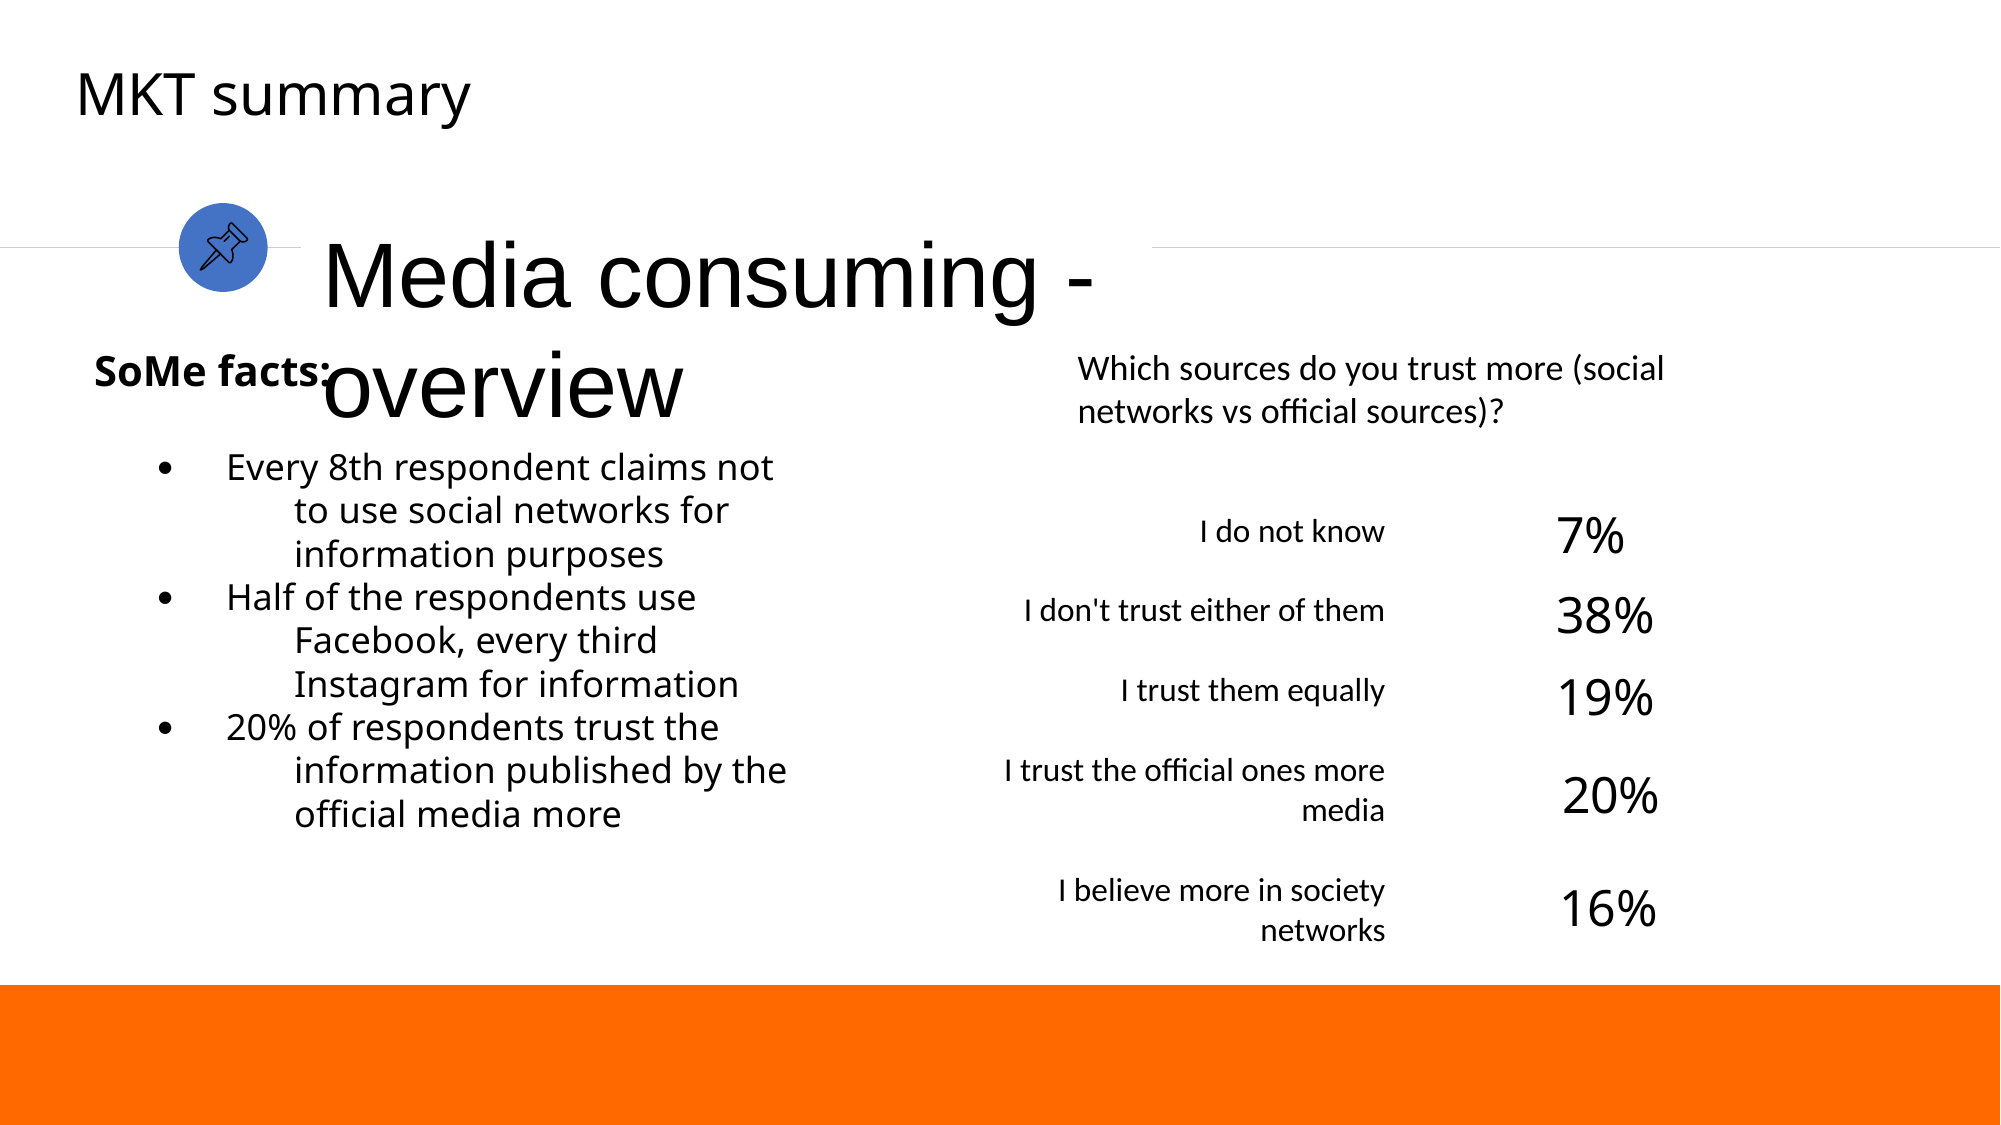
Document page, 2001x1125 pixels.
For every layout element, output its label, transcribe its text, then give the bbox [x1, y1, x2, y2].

text_box [72, 320, 215, 416]
title Media consuming - overview [302, 196, 1240, 321]
text_box MKT summary [60, 16, 1863, 169]
text_box 19% [1536, 645, 1678, 747]
text_box 38% [1536, 563, 1678, 645]
text_box 7% [1536, 483, 1678, 563]
text_box I do not know I don't trust either of them I trust them equally I trust the official ones more media I believe more in society networks [984, 488, 1543, 984]
text_box 16% [1539, 856, 1681, 958]
text_box 20% [1542, 743, 1684, 845]
text_box [0, 985, 2000, 1125]
text_box SoMe facts: Every 8th respondent claims not to use social networks for information purposes Half of the respondents use Facebook, every third Instagram for information 20% of respondents trust the information published by the official media more [74, 324, 820, 904]
text_box Which sources do you trust more (social networks vs official sources)? [1057, 324, 1786, 453]
